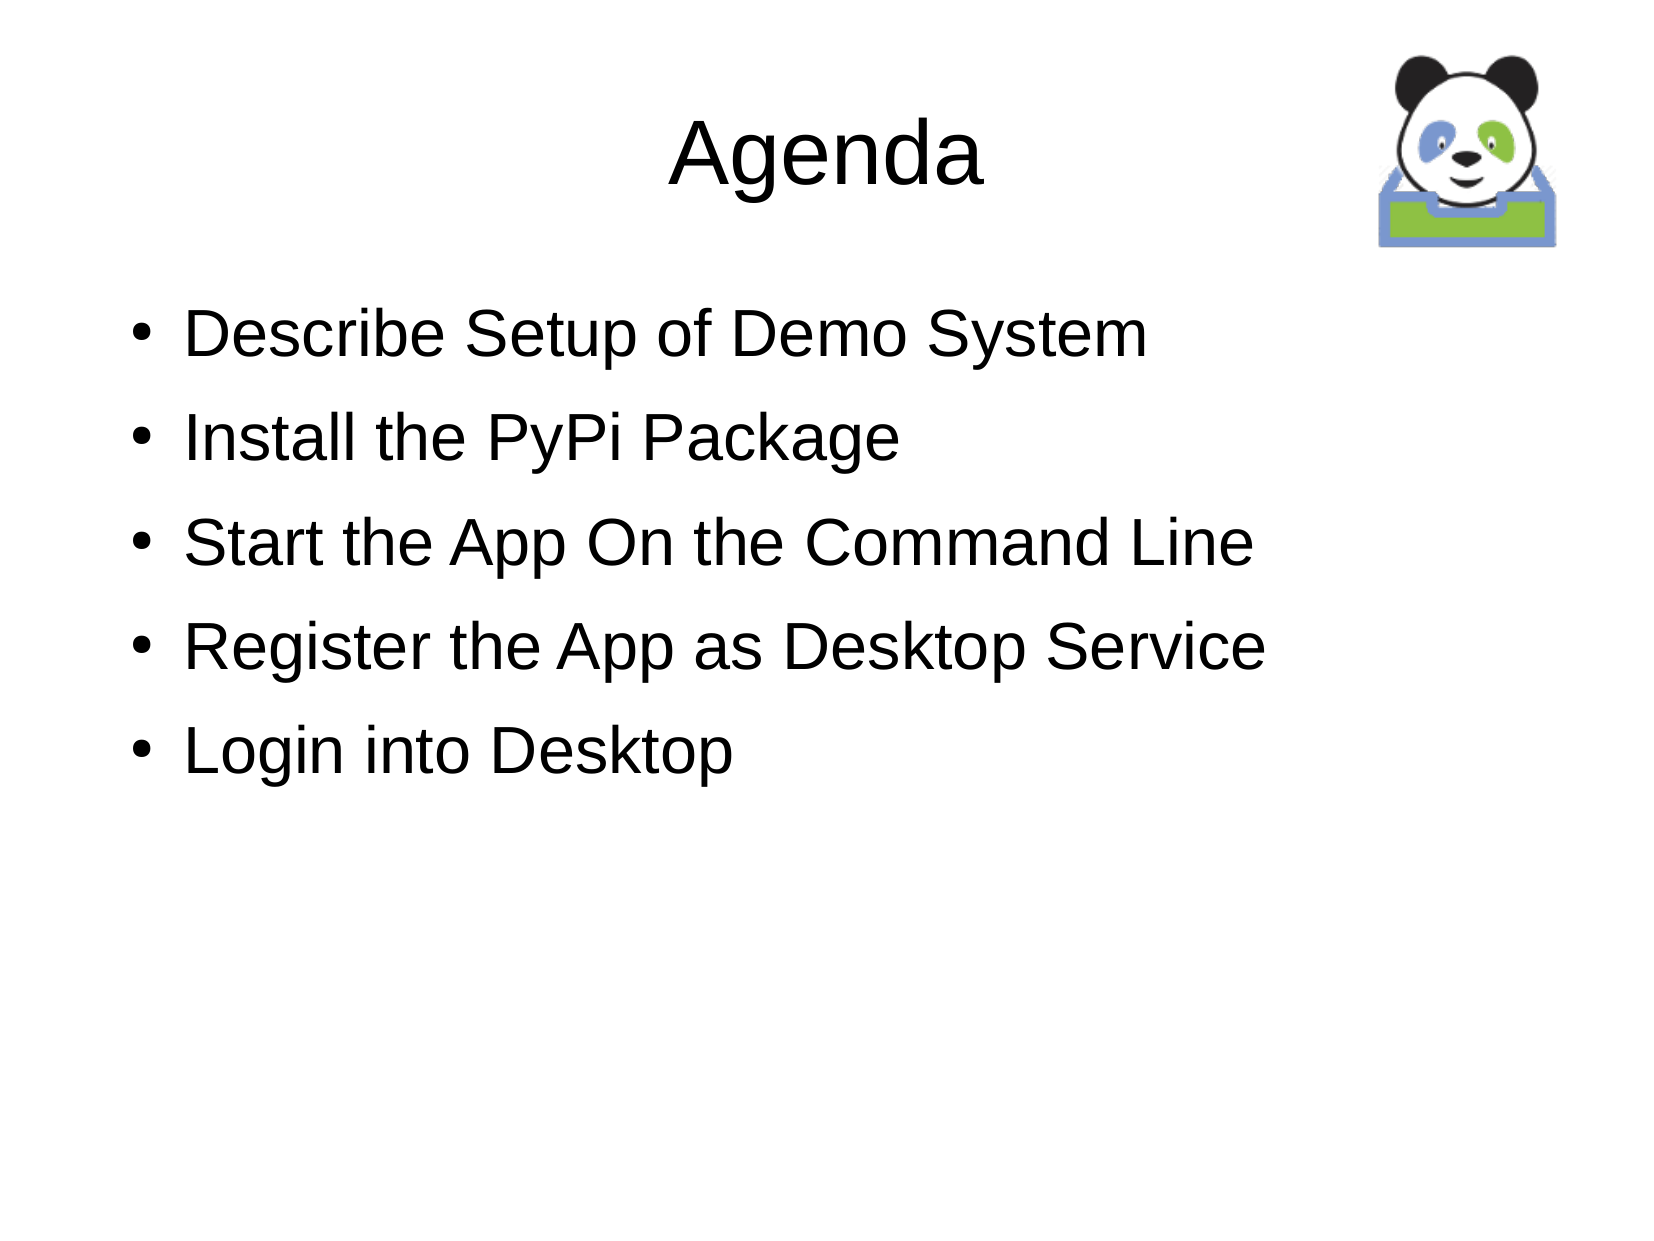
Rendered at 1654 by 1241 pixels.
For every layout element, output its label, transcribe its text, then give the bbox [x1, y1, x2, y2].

list Describe Setup of Demo System Install the PyPi Package Start the App On the Command Line Register the App as Desktop Service Login into Desktop [82, 296, 1571, 1016]
title Agenda [82, 49, 1571, 257]
